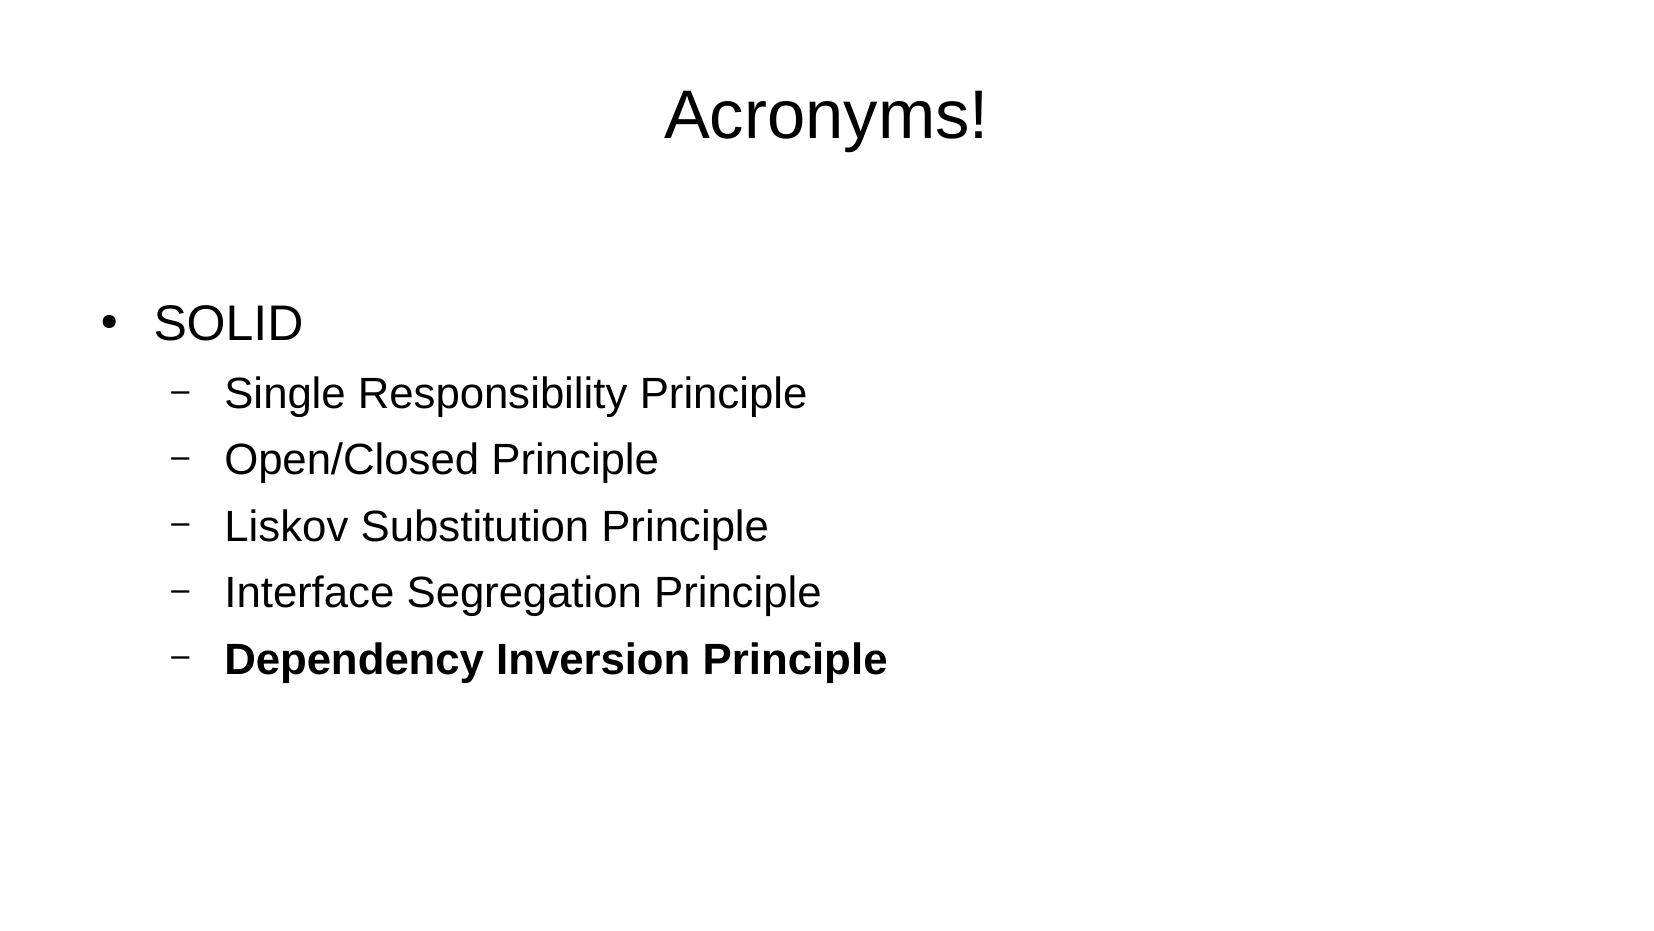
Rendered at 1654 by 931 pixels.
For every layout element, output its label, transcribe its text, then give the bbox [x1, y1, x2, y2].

list SOLID Single Responsibility Principle Open/Closed Principle Liskov Substitution Principle Interface Segregation Principle Dependency Inversion Principle [82, 217, 1571, 758]
title Acronyms! [82, 37, 1571, 193]
